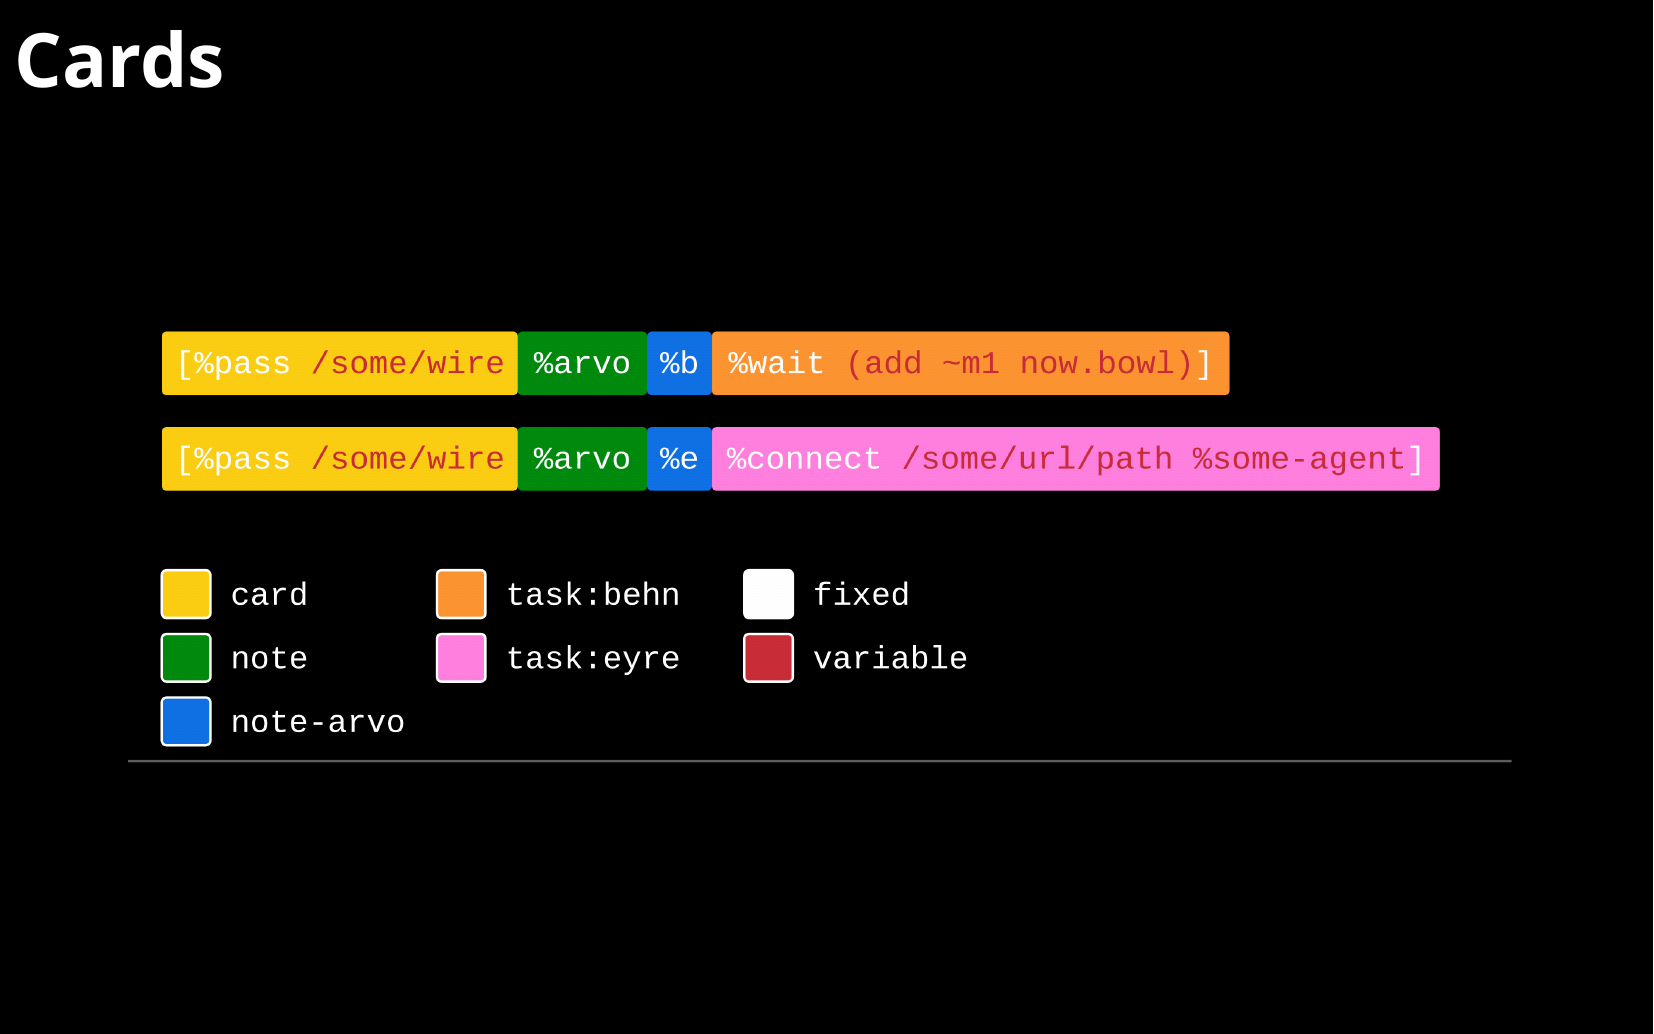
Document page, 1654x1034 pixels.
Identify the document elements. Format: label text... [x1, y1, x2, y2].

text_box Cards [0, 0, 297, 94]
picture [128, 298, 1512, 767]
